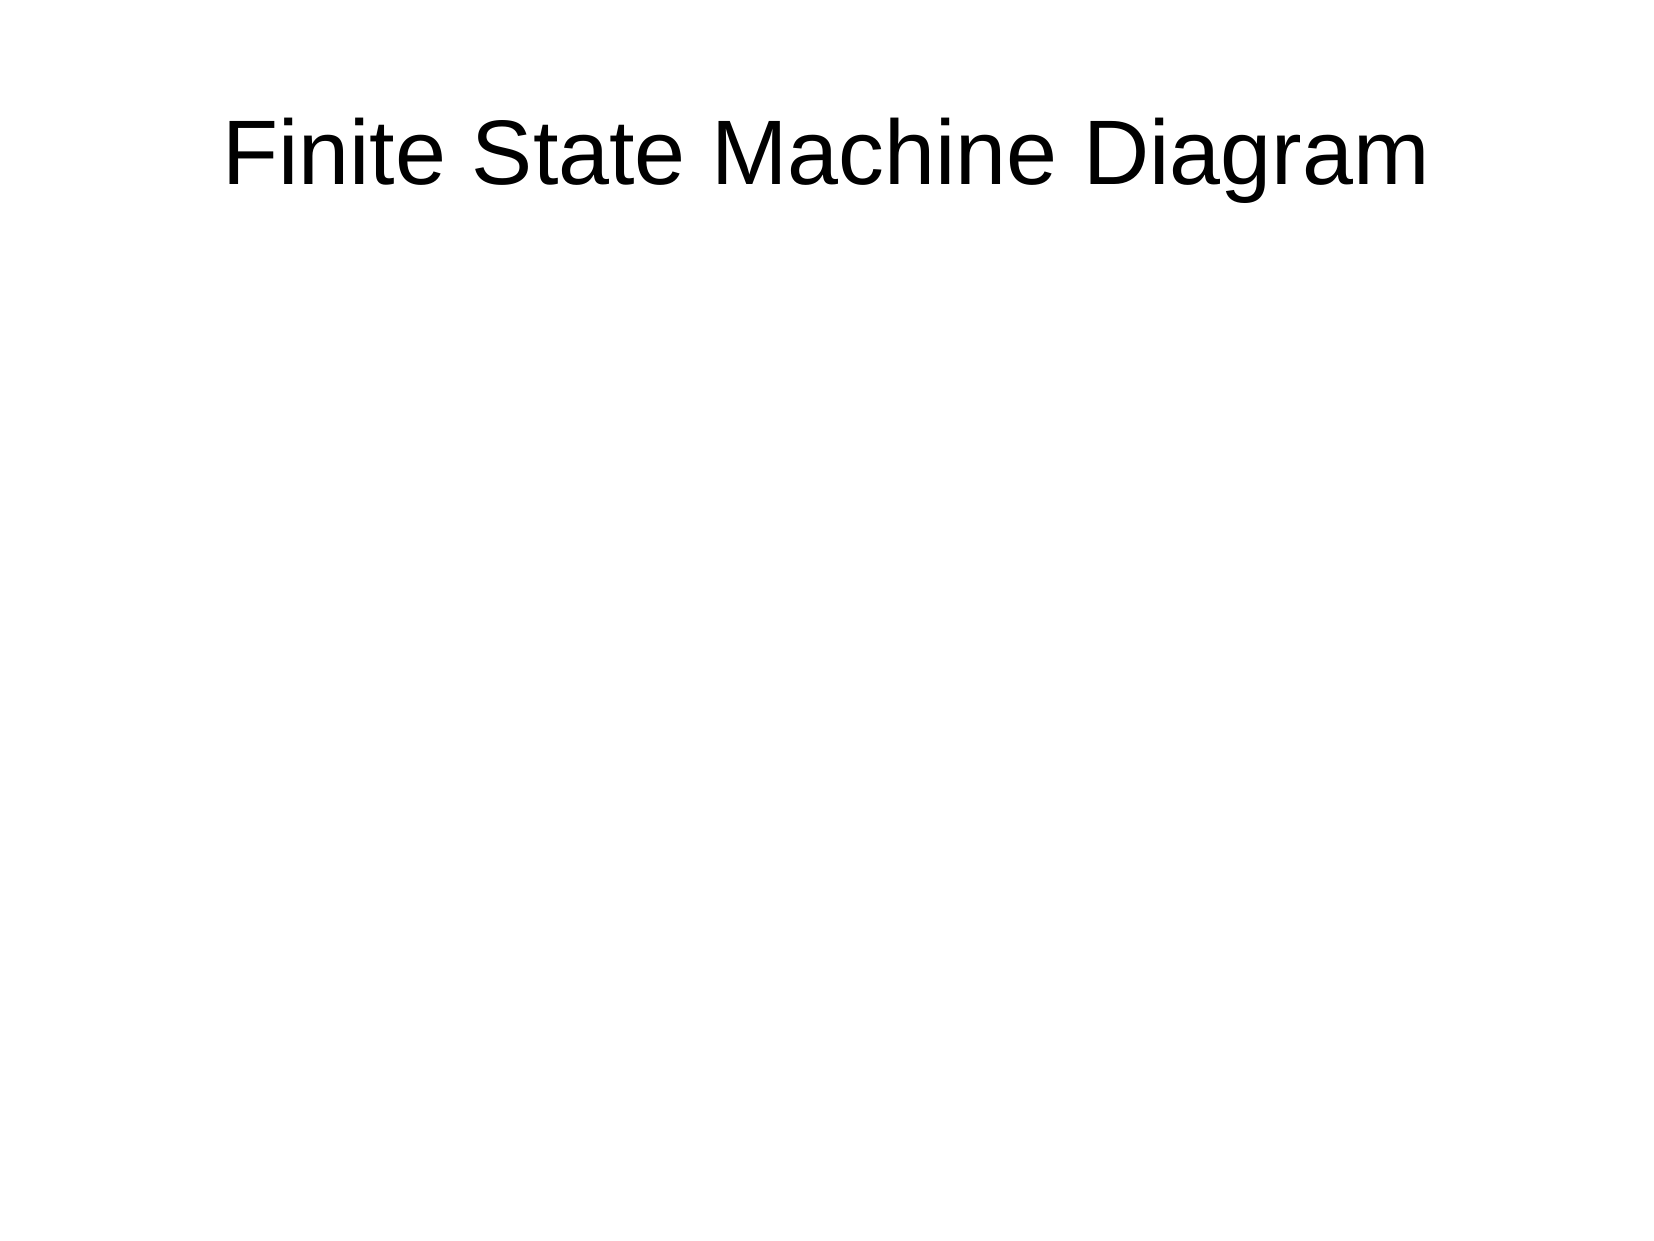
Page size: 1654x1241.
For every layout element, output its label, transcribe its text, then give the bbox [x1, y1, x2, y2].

title Finite State Machine Diagram [82, 56, 1571, 250]
